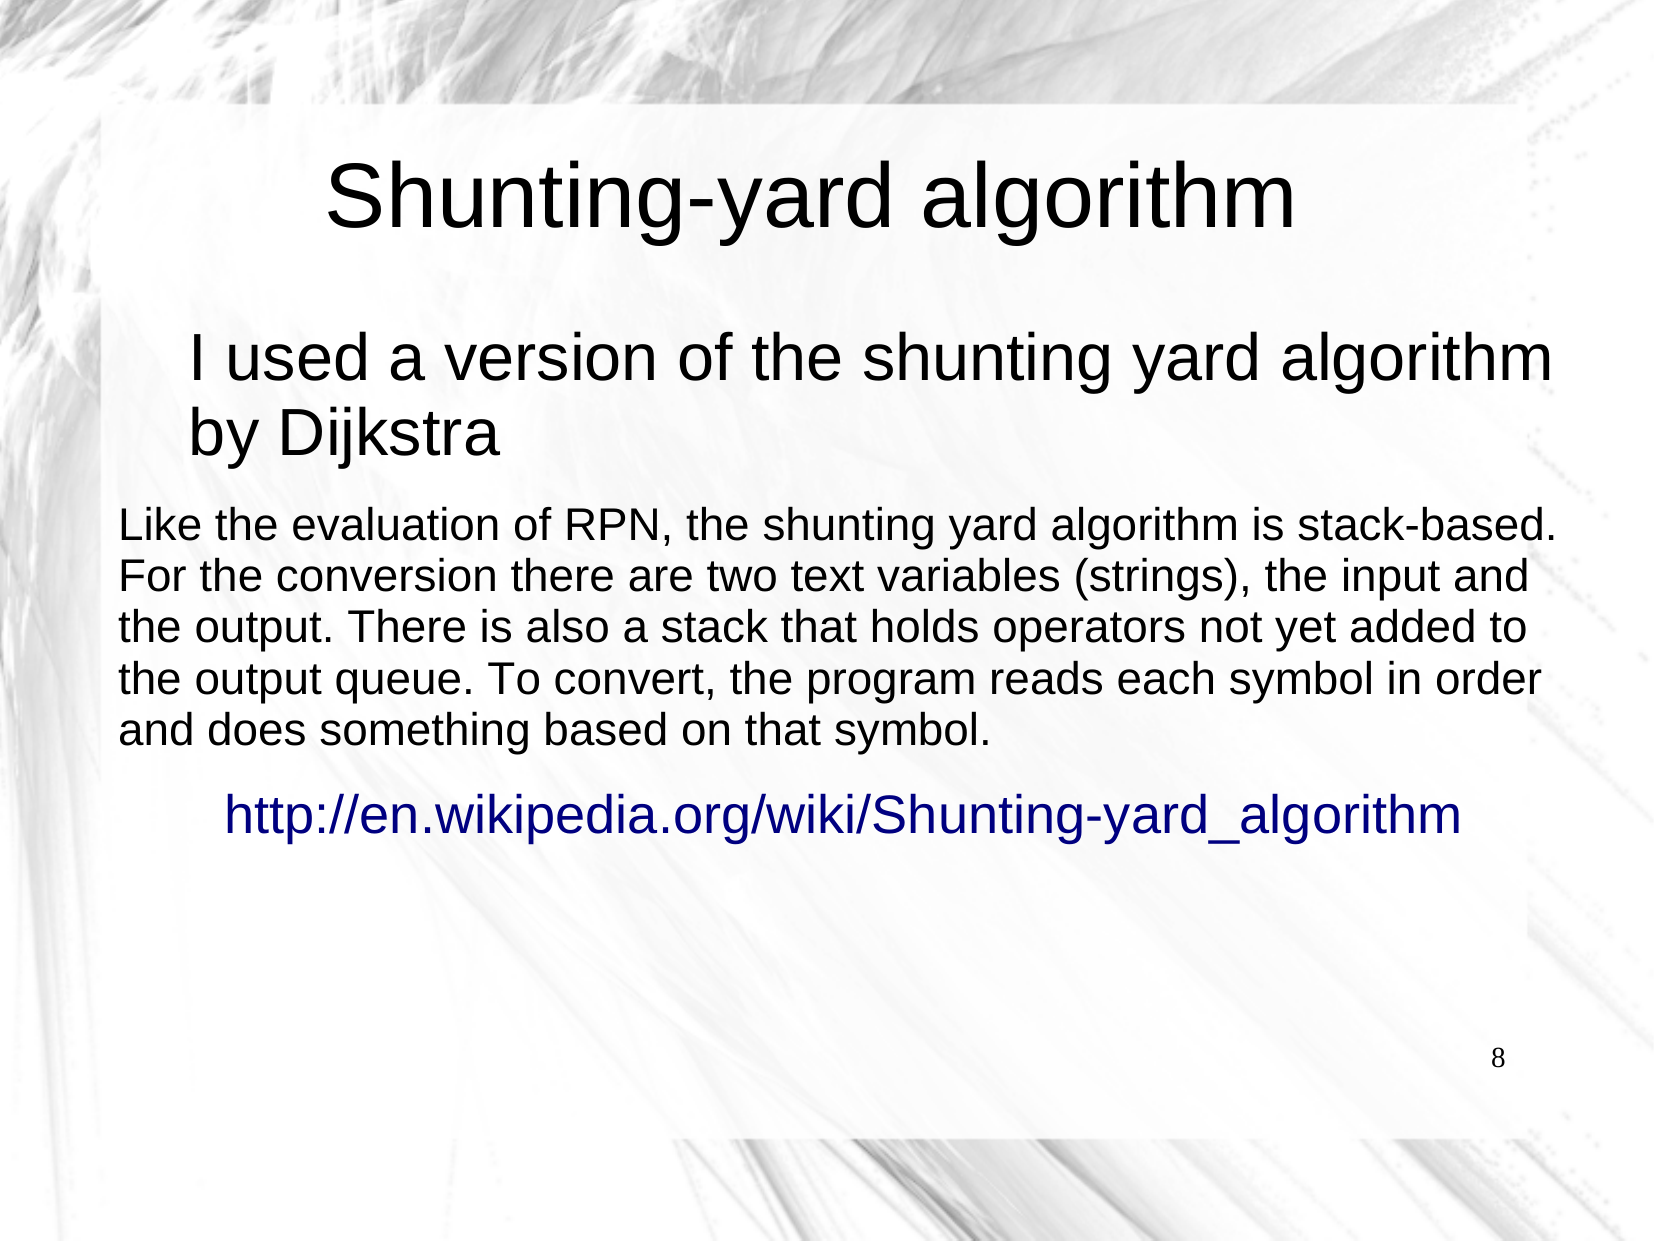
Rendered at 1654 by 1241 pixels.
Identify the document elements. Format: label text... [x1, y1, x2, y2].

list I used a version of the shunting yard algorithm by Dijkstra Like the evaluation of RPN, the shunting yard algorithm is stack-based. For the conversion there are two text variables (strings), the input and the output. There is also a stack that holds operators not yet added to the output queue. To convert, the program reads each symbol in order and does something based on that symbol. http://en.wikipedia.org/wiki/Shunting-yard_algorithm [118, 319, 1571, 1144]
title Shunting-yard algorithm [118, 112, 1506, 281]
picture [0, 0, 1654, 1241]
